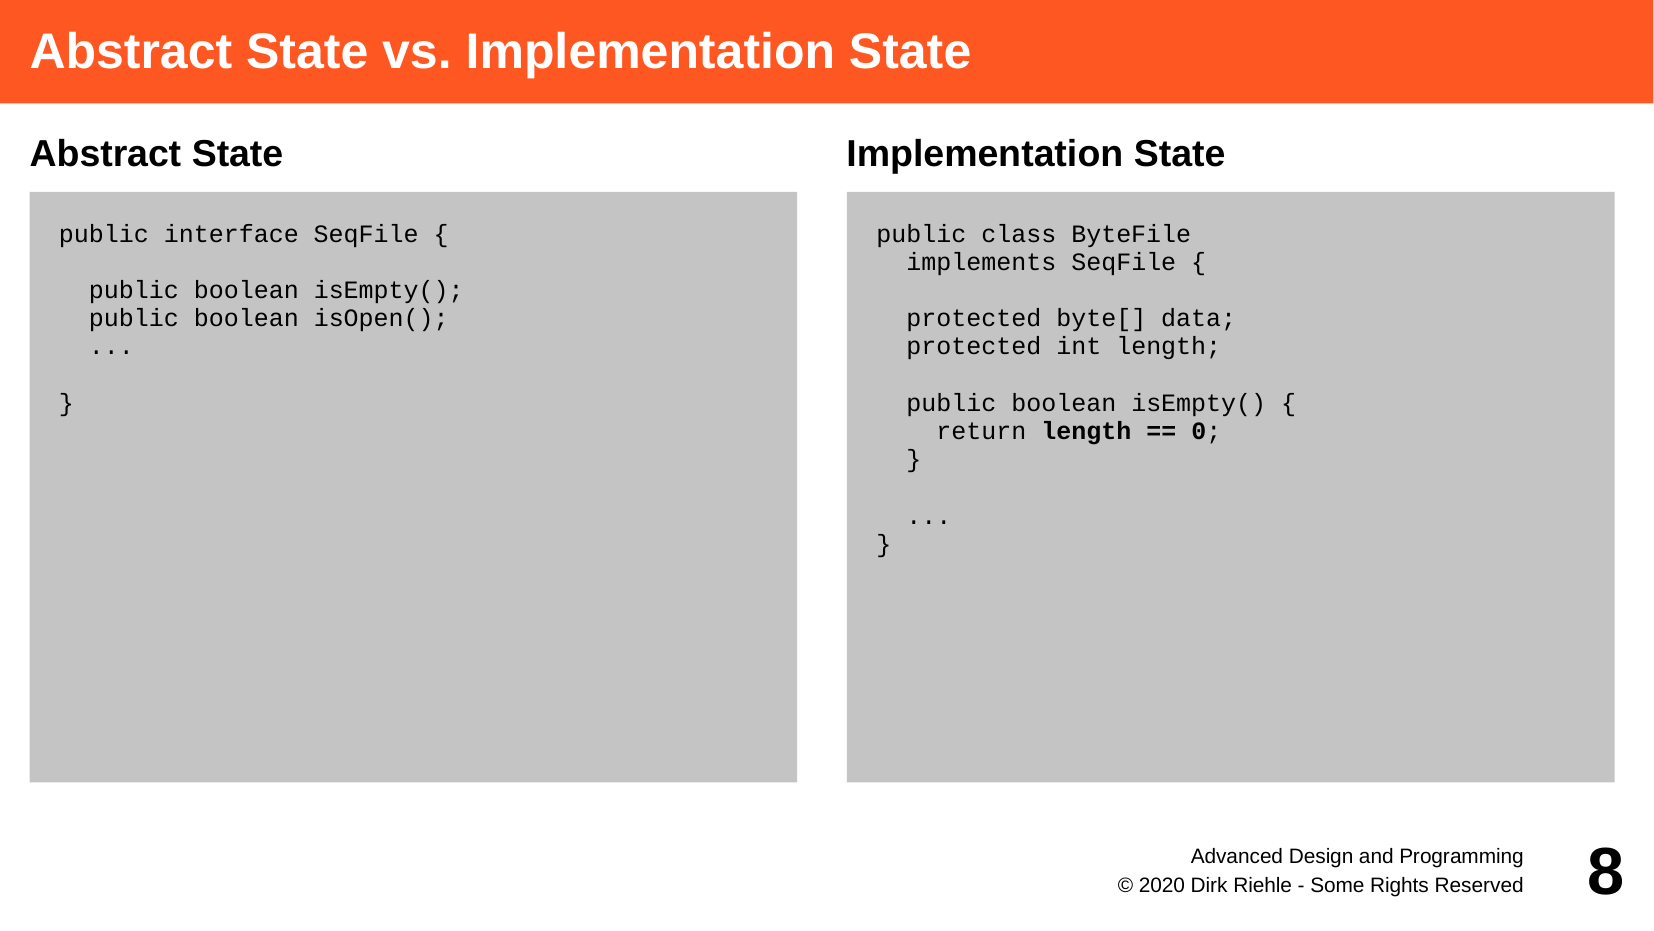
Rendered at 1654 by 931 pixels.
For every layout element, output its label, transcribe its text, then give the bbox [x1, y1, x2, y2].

list public interface SeqFile { public boolean isEmpty(); public boolean isOpen(); ... } [29, 191, 798, 783]
list Abstract State [29, 132, 808, 813]
title Abstract State vs. Implementation State [0, 0, 1654, 104]
list public class ByteFile implements SeqFile { protected byte[] data; protected int length; public boolean isEmpty() { return length == 0; } ... } [846, 191, 1615, 783]
list Implementation State [846, 132, 1625, 813]
